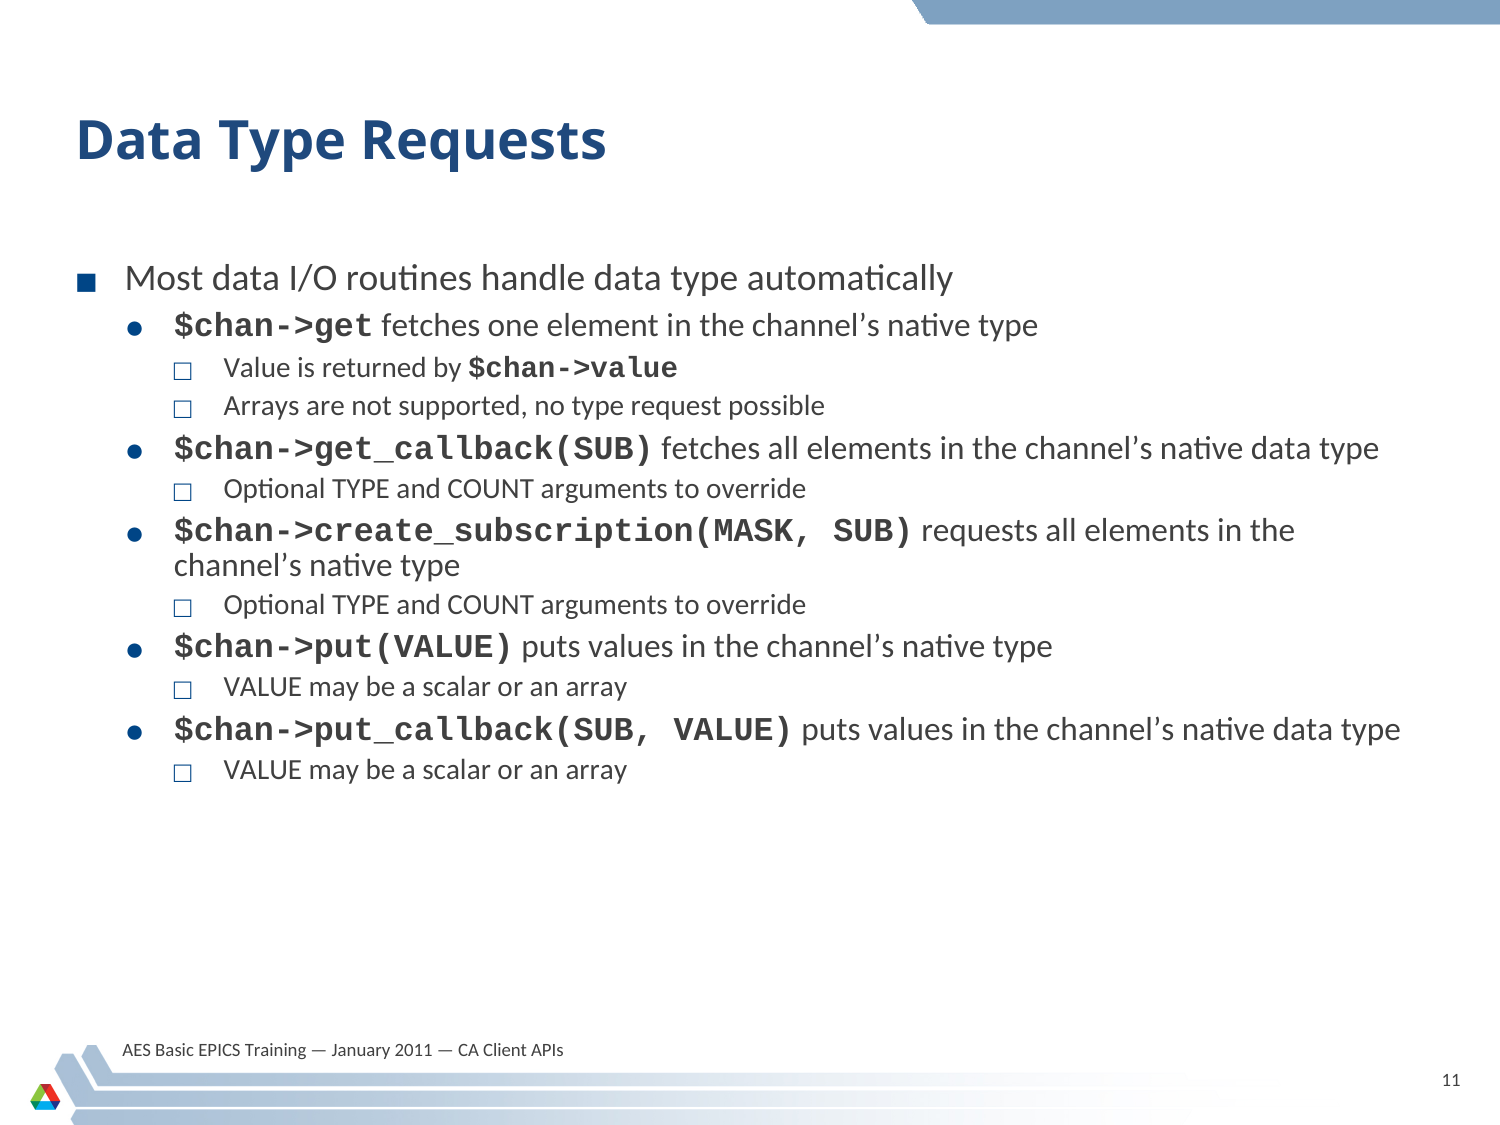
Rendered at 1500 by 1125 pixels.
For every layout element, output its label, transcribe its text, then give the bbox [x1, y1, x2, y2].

picture [0, 0, 1500, 26]
title Data Type Requests [75, 52, 1426, 226]
picture [0, 1037, 1500, 1125]
list Most data I/O routines handle data type automatically $chan->get fetches one element in the channel’s native type Value is returned by $chan->value Arrays are not supported, no type request possible $chan->get_callback(SUB) fetches all elements in the channel’s native data type Optional TYPE and COUNT arguments to override $chan->create_subscription(MASK, SUB) requests all elements in the channel’s native type Optional TYPE and COUNT arguments to override $chan->put(VALUE) puts values in the channel’s native type VALUE may be a scalar or an array $chan->put_callback(SUB, VALUE) puts values in the channel’s native data type VALUE may be a scalar or an array [75, 262, 1426, 991]
